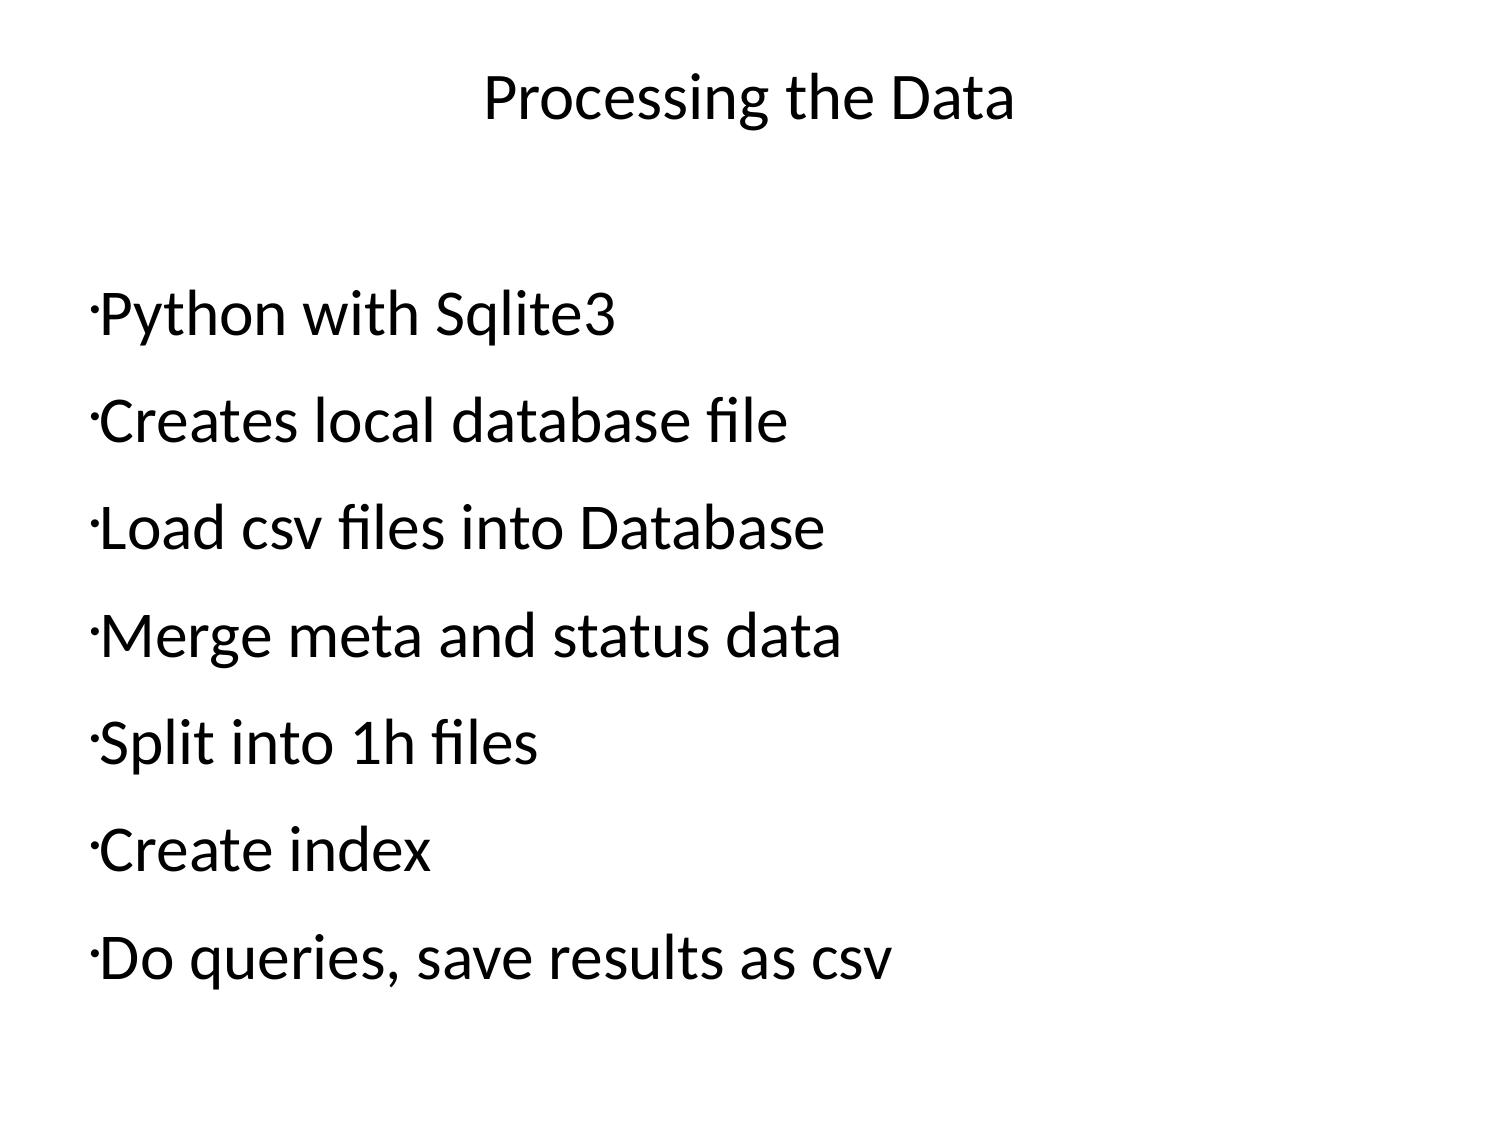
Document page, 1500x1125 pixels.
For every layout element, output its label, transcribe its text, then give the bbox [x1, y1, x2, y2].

list Python with Sqlite3 Creates local database file Load csv files into Database Merge meta and status data Split into 1h files Create index Do queries, save results as csv [75, 262, 1425, 1005]
title Processing the Data [75, 45, 1425, 233]
